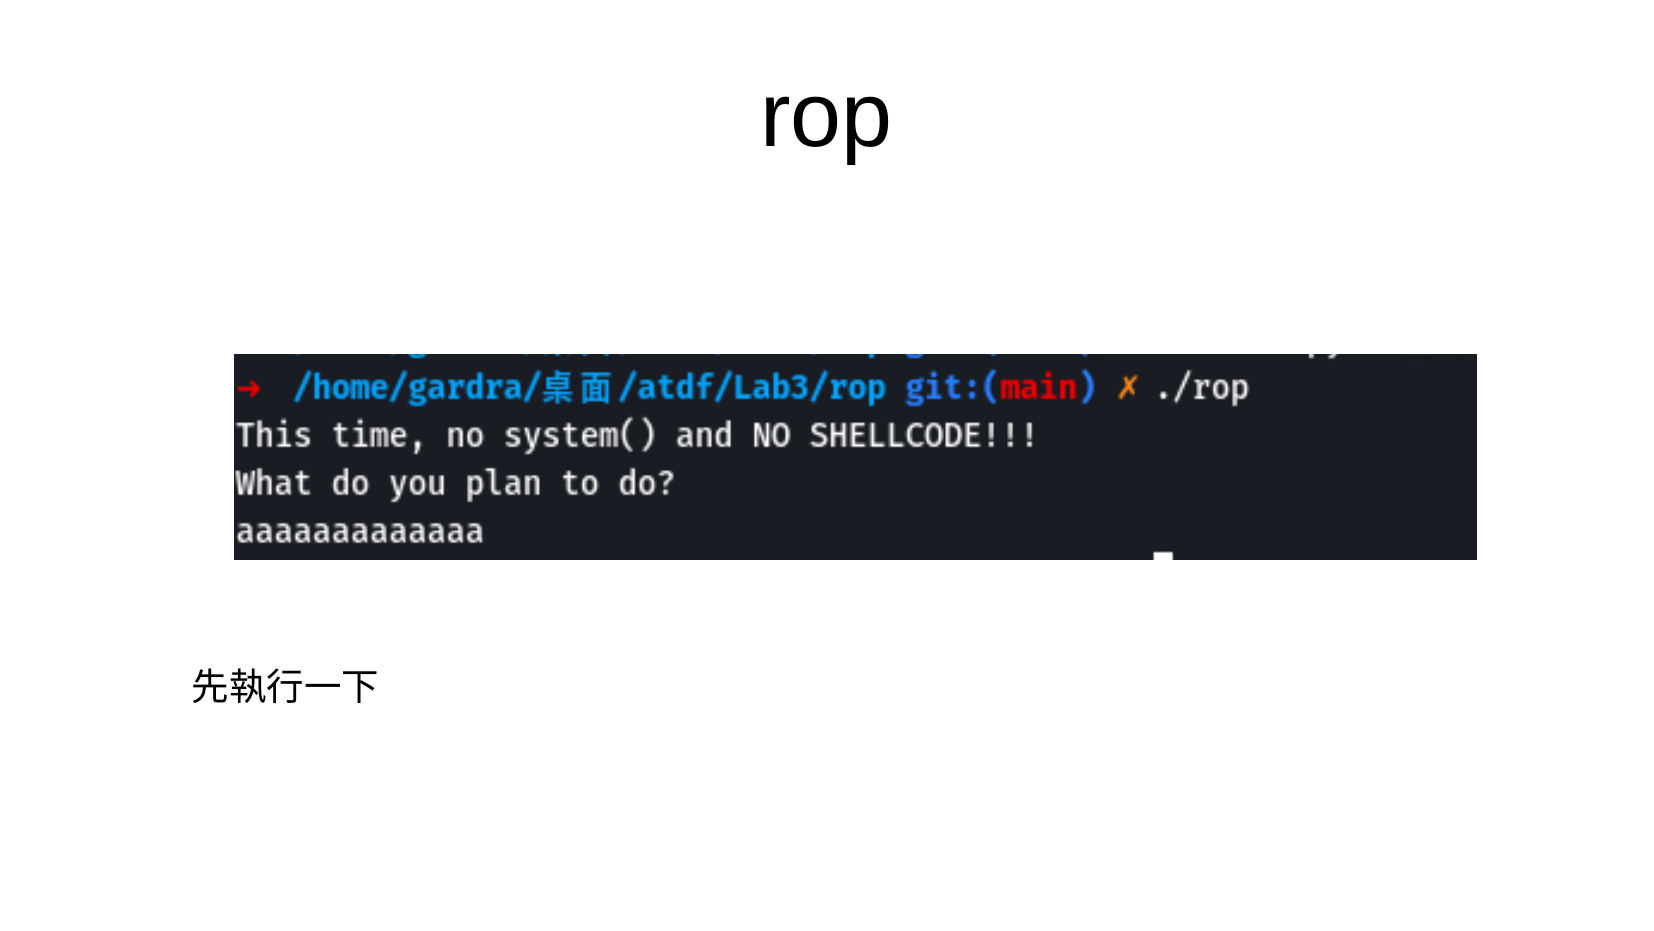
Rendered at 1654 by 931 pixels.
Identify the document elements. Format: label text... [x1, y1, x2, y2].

text_box 先執行一下 [177, 649, 591, 719]
picture [234, 354, 1477, 560]
title rop [82, 37, 1571, 193]
